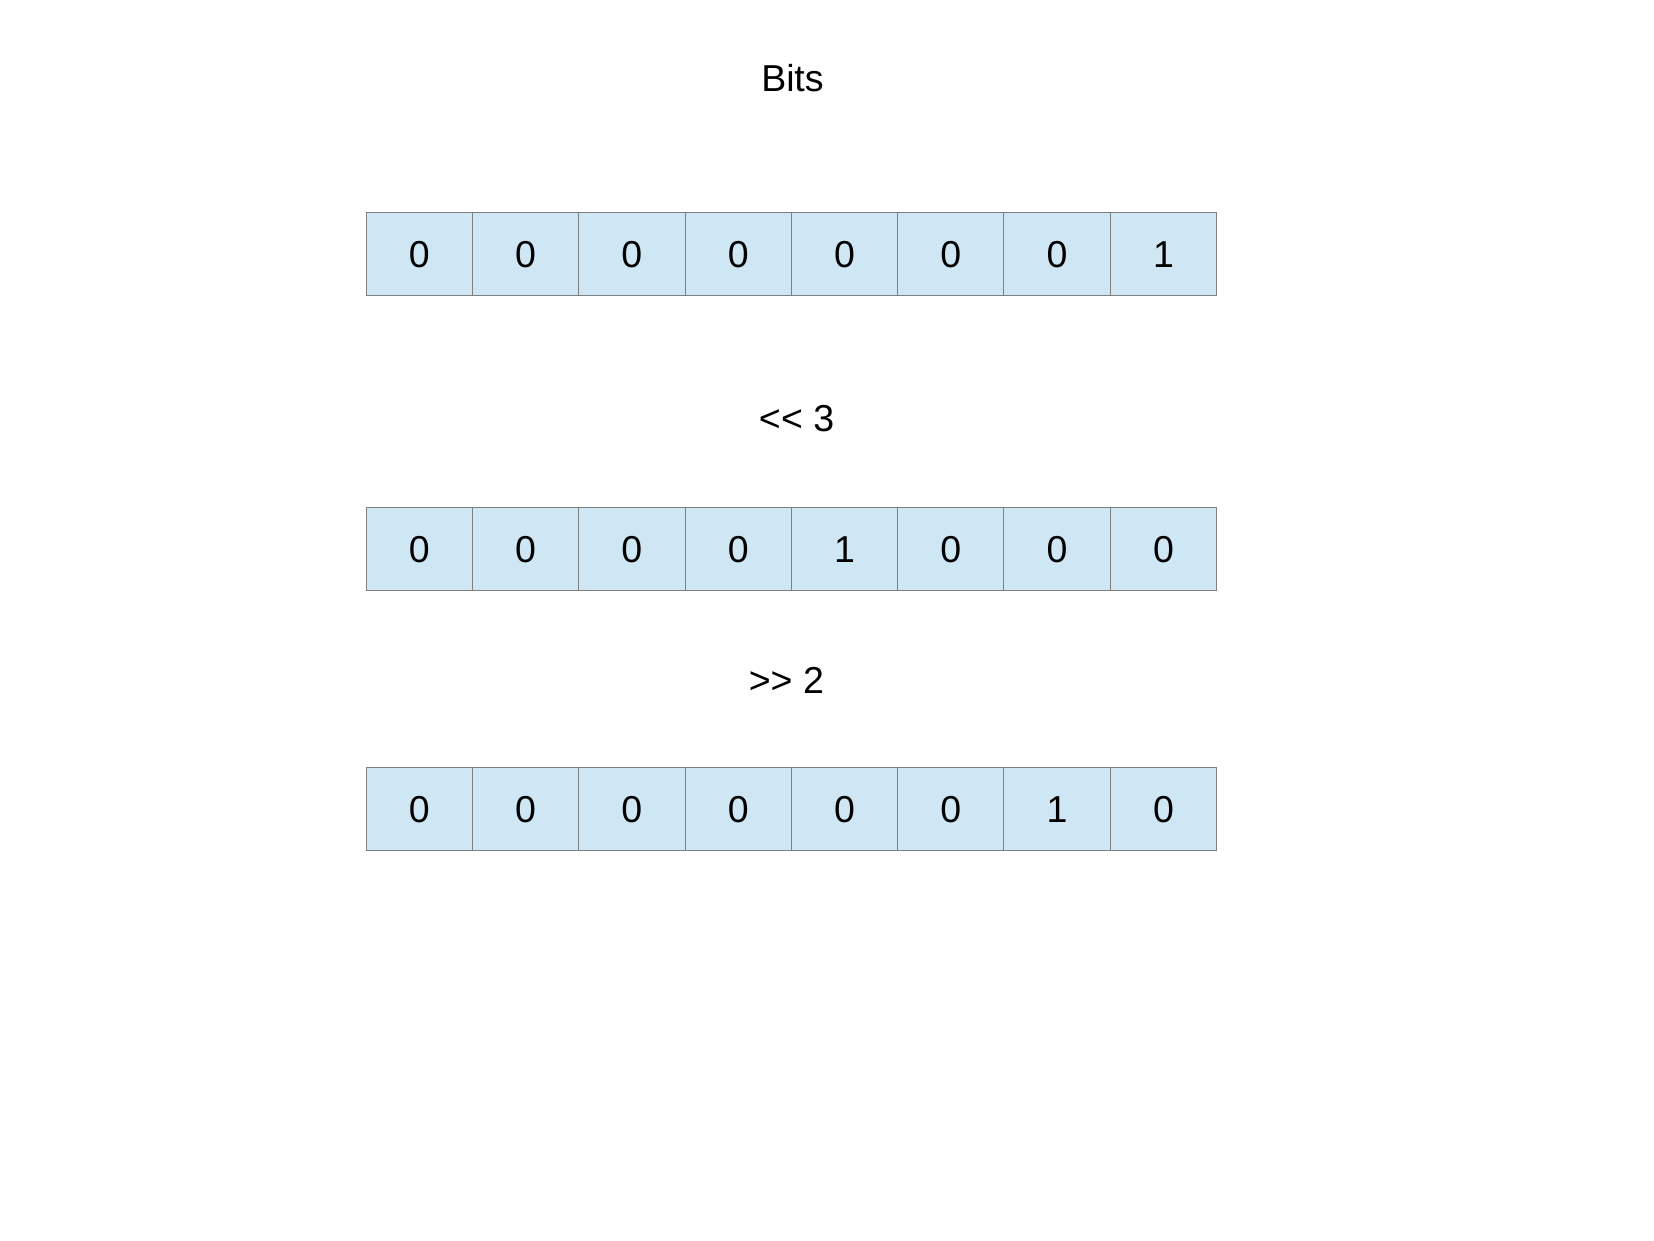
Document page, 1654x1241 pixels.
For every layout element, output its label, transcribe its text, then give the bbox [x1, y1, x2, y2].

text_box 0 [897, 507, 1003, 591]
text_box 0 [578, 507, 685, 591]
text_box 0 [472, 212, 578, 296]
text_box 1 [1003, 767, 1110, 851]
text_box 0 [897, 212, 1003, 296]
text_box 1 [1110, 212, 1217, 296]
text_box 0 [578, 212, 685, 296]
text_box 0 [1003, 212, 1110, 296]
text_box 1 [791, 507, 897, 591]
text_box 0 [1003, 507, 1110, 591]
text_box 0 [791, 212, 897, 296]
text_box 0 [1110, 507, 1217, 591]
text_box << 3 [744, 389, 849, 447]
text_box 0 [791, 767, 897, 851]
text_box 0 [472, 507, 578, 591]
text_box 0 [366, 212, 472, 296]
text_box Bits [746, 49, 839, 107]
text_box 0 [366, 507, 472, 591]
text_box 0 [685, 212, 791, 296]
text_box >> 2 [733, 651, 839, 709]
text_box 0 [685, 507, 791, 591]
text_box 0 [1110, 767, 1217, 851]
text_box 0 [472, 767, 578, 851]
text_box 0 [578, 767, 685, 851]
text_box 0 [897, 767, 1003, 851]
text_box 0 [685, 767, 791, 851]
text_box 0 [366, 767, 472, 851]
